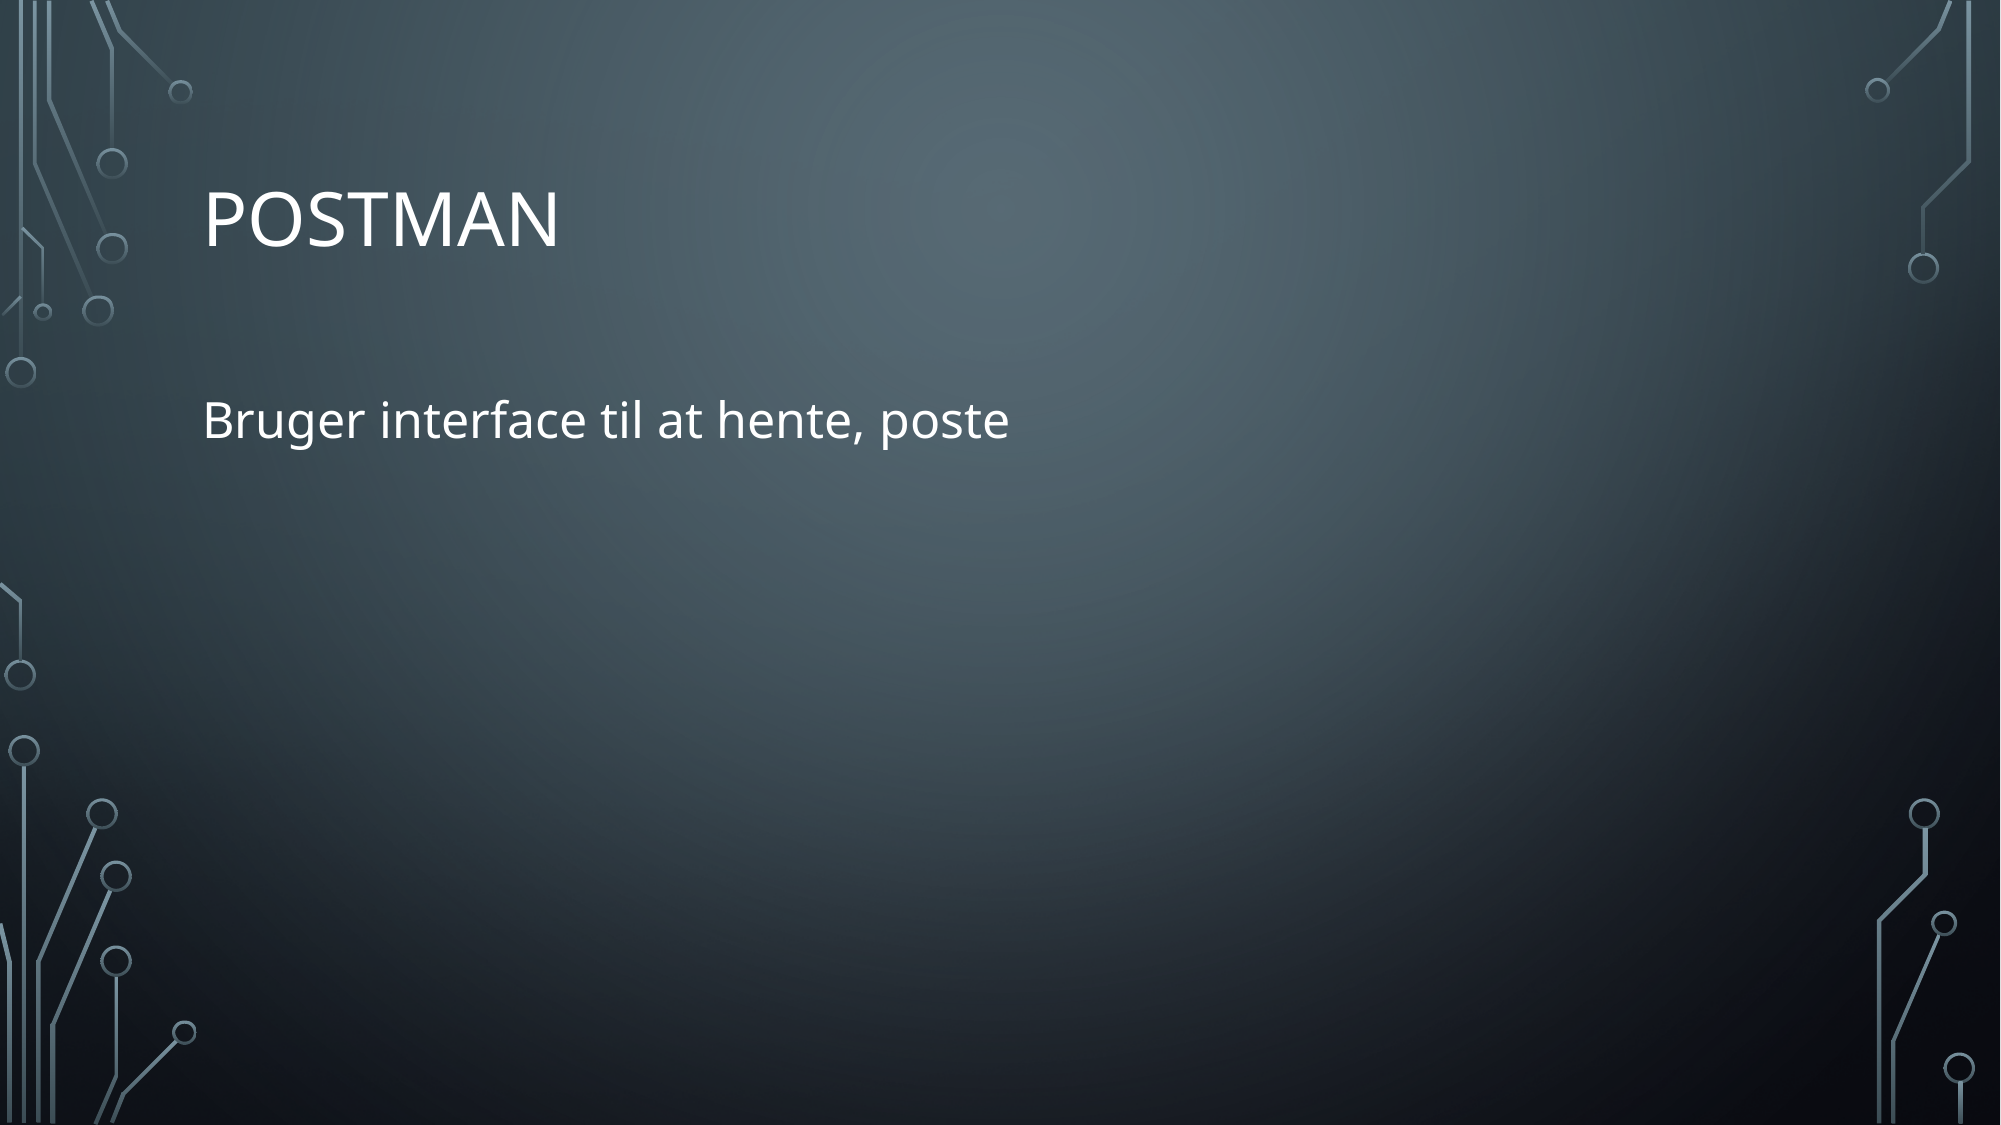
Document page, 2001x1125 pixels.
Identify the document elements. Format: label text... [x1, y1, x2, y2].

title POSTMAN [187, 101, 1813, 344]
list Bruger interface til at hente, poste [187, 369, 1813, 951]
